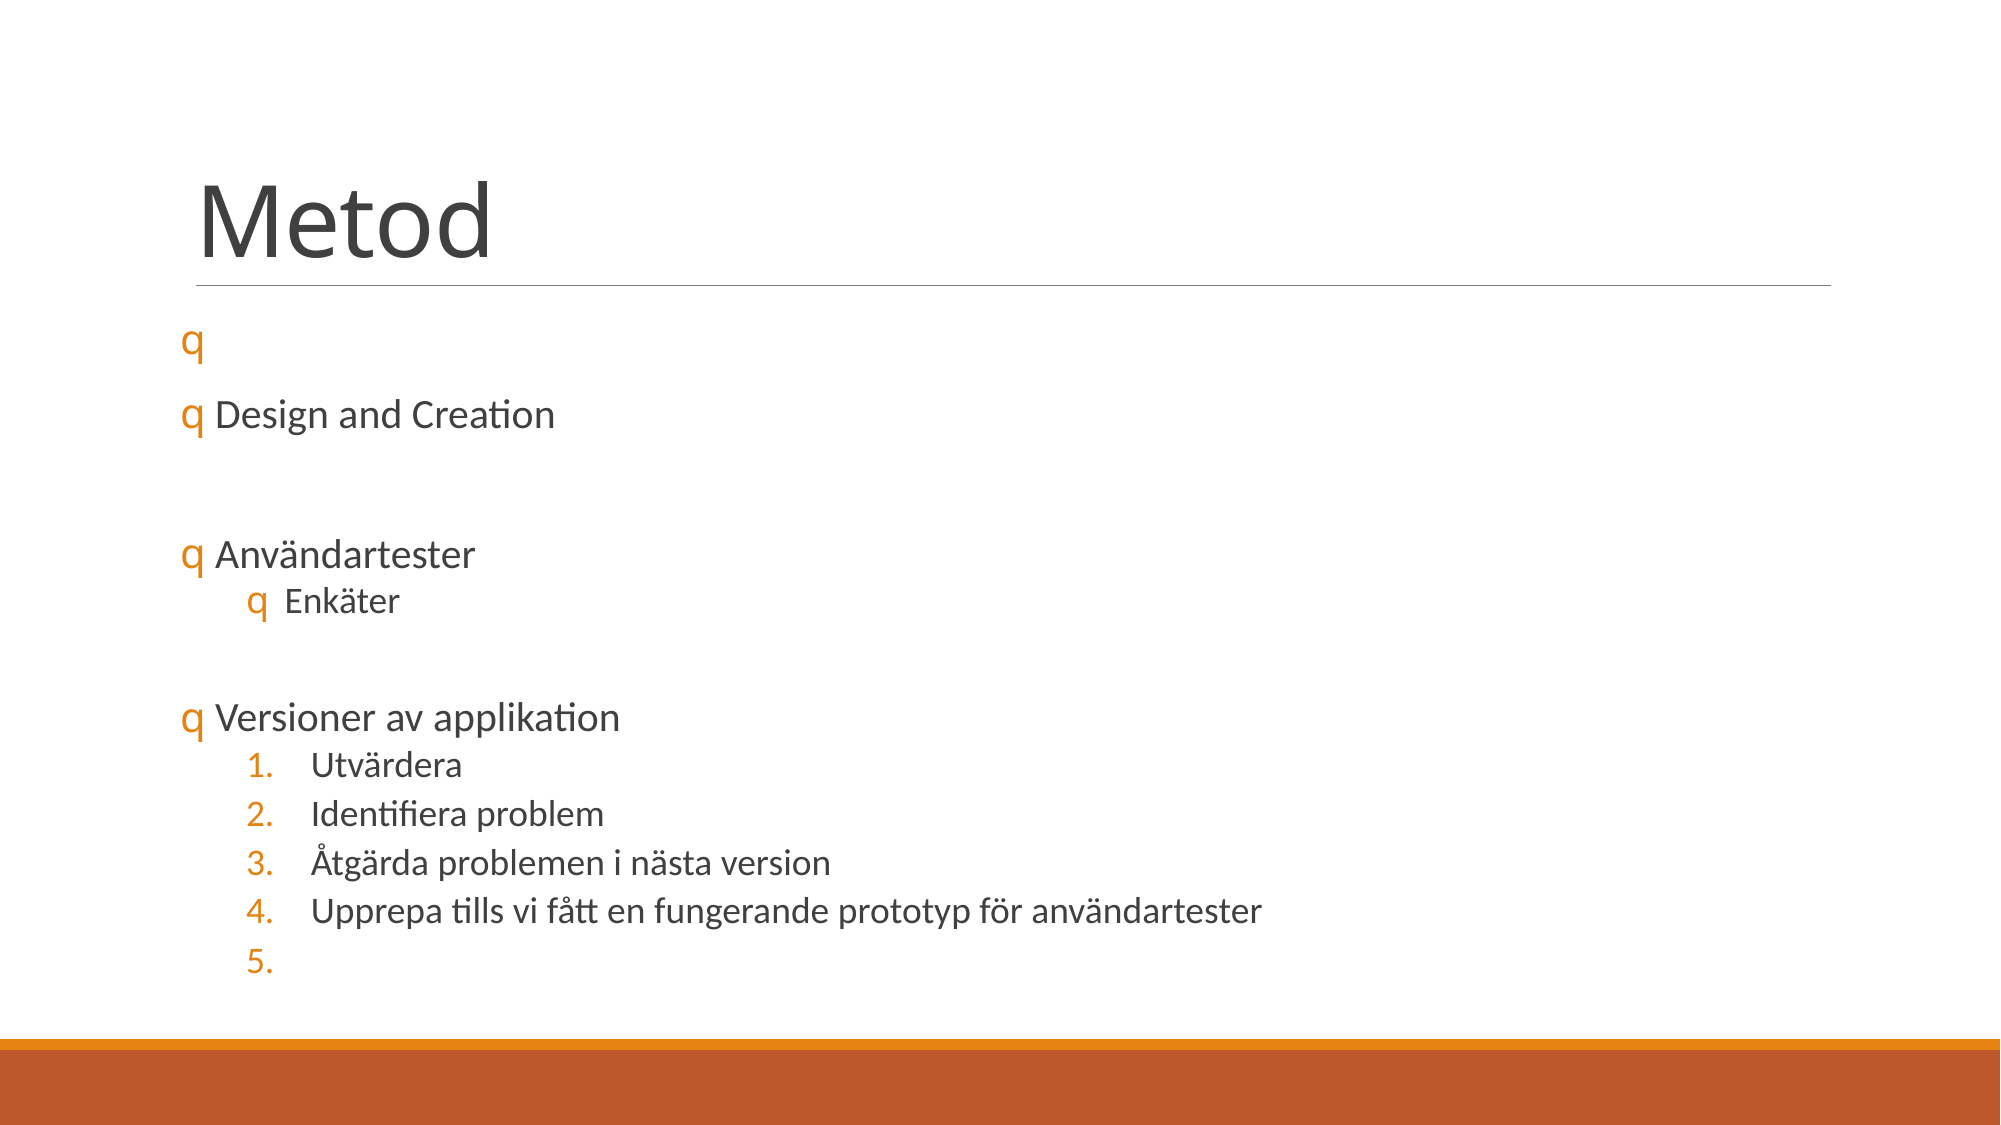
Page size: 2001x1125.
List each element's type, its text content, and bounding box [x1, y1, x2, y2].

list Design and Creation Användartester Enkäter Versioner av applikation Utvärdera Identifiera problem Åtgärda problemen i nästa version Upprepa tills vi fått en fungerande prototyp för användartester [180, 302, 1831, 1007]
title Metod [180, 47, 1831, 286]
